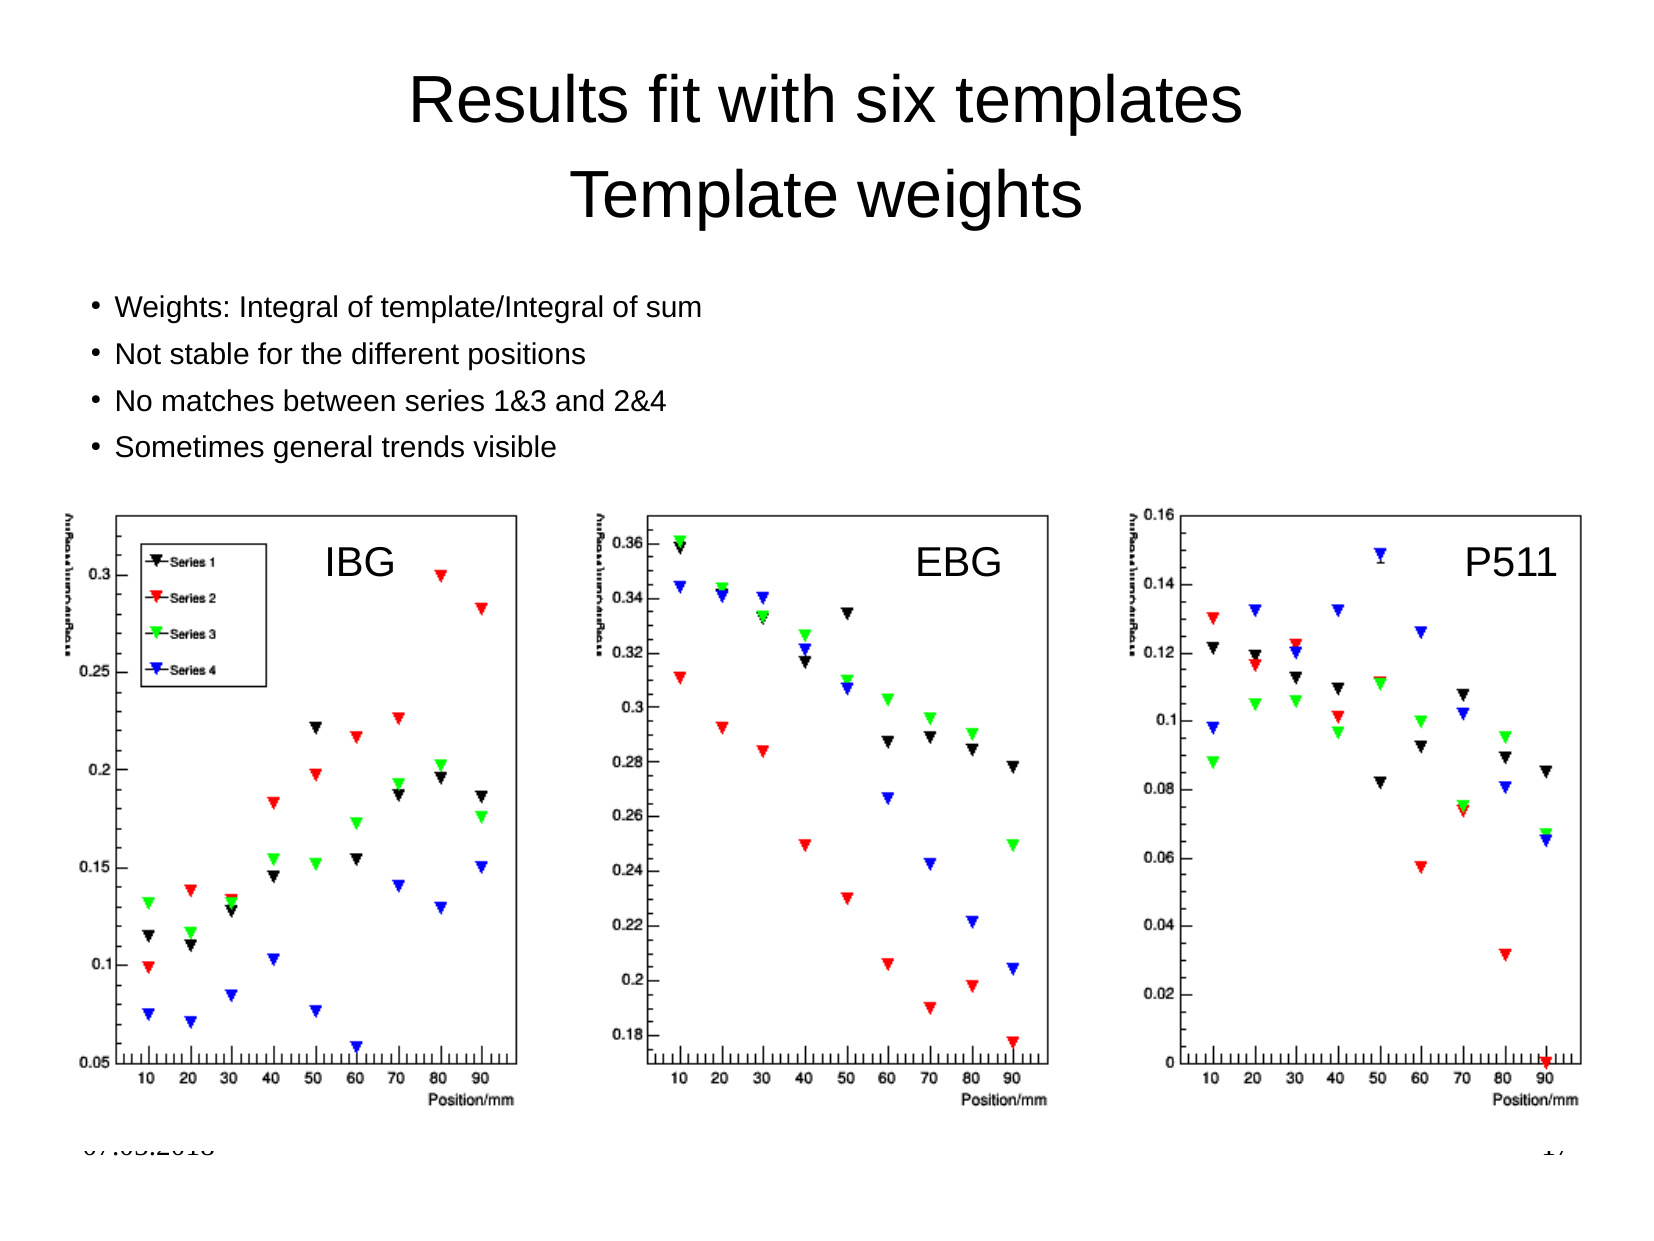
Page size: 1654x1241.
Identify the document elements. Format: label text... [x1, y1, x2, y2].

list Weights: Integral of template/Integral of sum Not stable for the different positions No matches between series 1&3 and 2&4 Sometimes general trends visible [82, 290, 1571, 466]
picture [50, 434, 1646, 1151]
list IBG [253, 538, 421, 601]
list P511 [1393, 538, 1560, 601]
list EBG [844, 538, 1011, 601]
title Results fit with six templates [82, 49, 1571, 143]
title Template weights [82, 143, 1571, 245]
